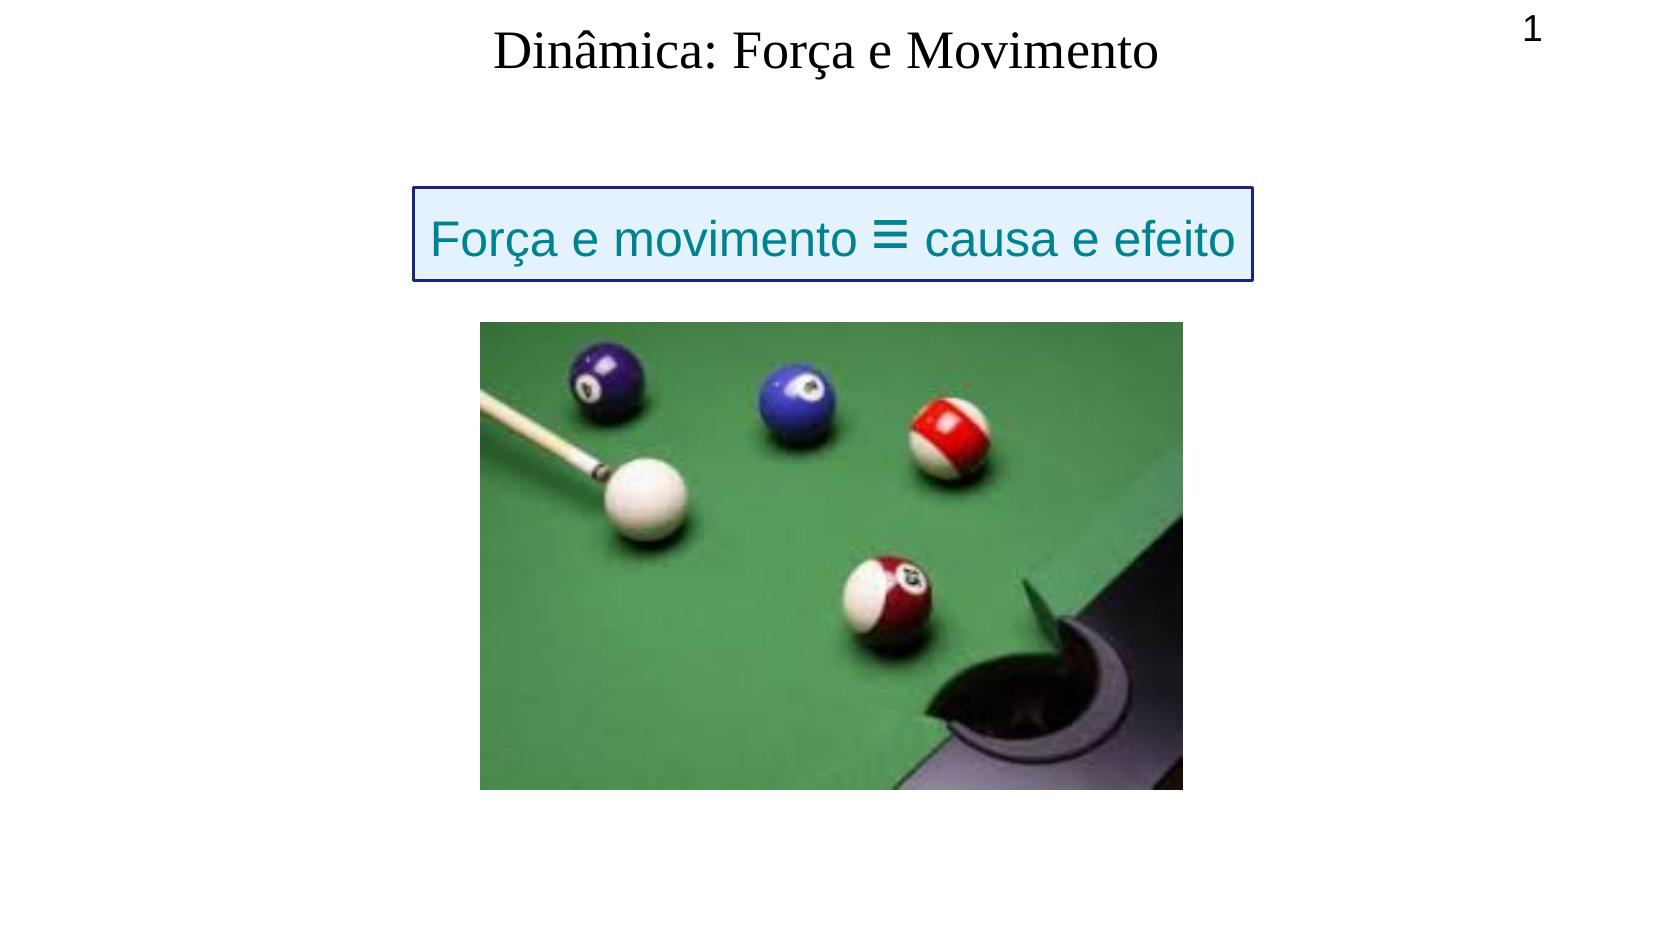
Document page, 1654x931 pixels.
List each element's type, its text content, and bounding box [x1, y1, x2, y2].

text_box Força e movimento ≡ causa e efeito [413, 187, 1253, 281]
text_box Dinâmica: Força e Movimento [478, 0, 1176, 88]
text_box 12 [1507, 0, 1654, 71]
picture [480, 322, 1183, 790]
